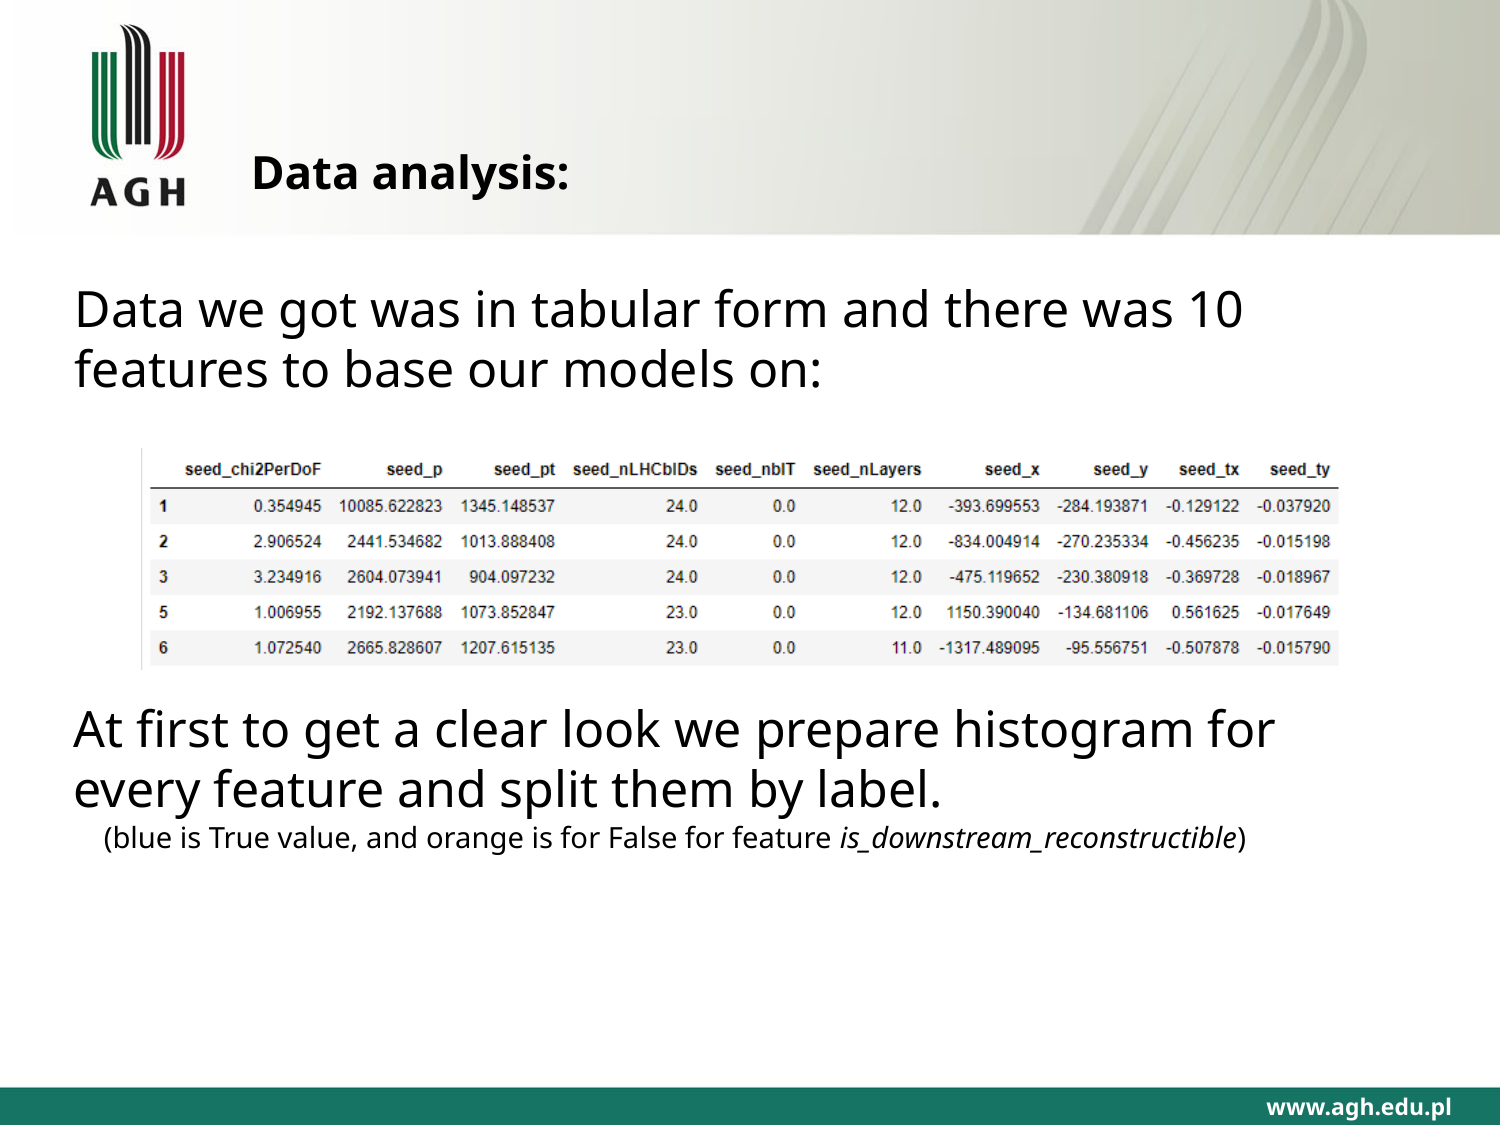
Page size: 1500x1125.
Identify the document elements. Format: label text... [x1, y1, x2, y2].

text_box www.agh.edu.pl [1251, 1084, 1500, 1125]
text_box Data analysis: [236, 135, 1396, 207]
picture [0, 0, 1500, 1125]
text_box Data we got was in tabular form and there was 10 features to base our models on: [60, 269, 1431, 405]
text_box At first to get a clear look we prepare histogram for every feature and split them by label. (blue is True value, and orange is for False for feature is_downstream_reconstructible) [59, 689, 1410, 863]
